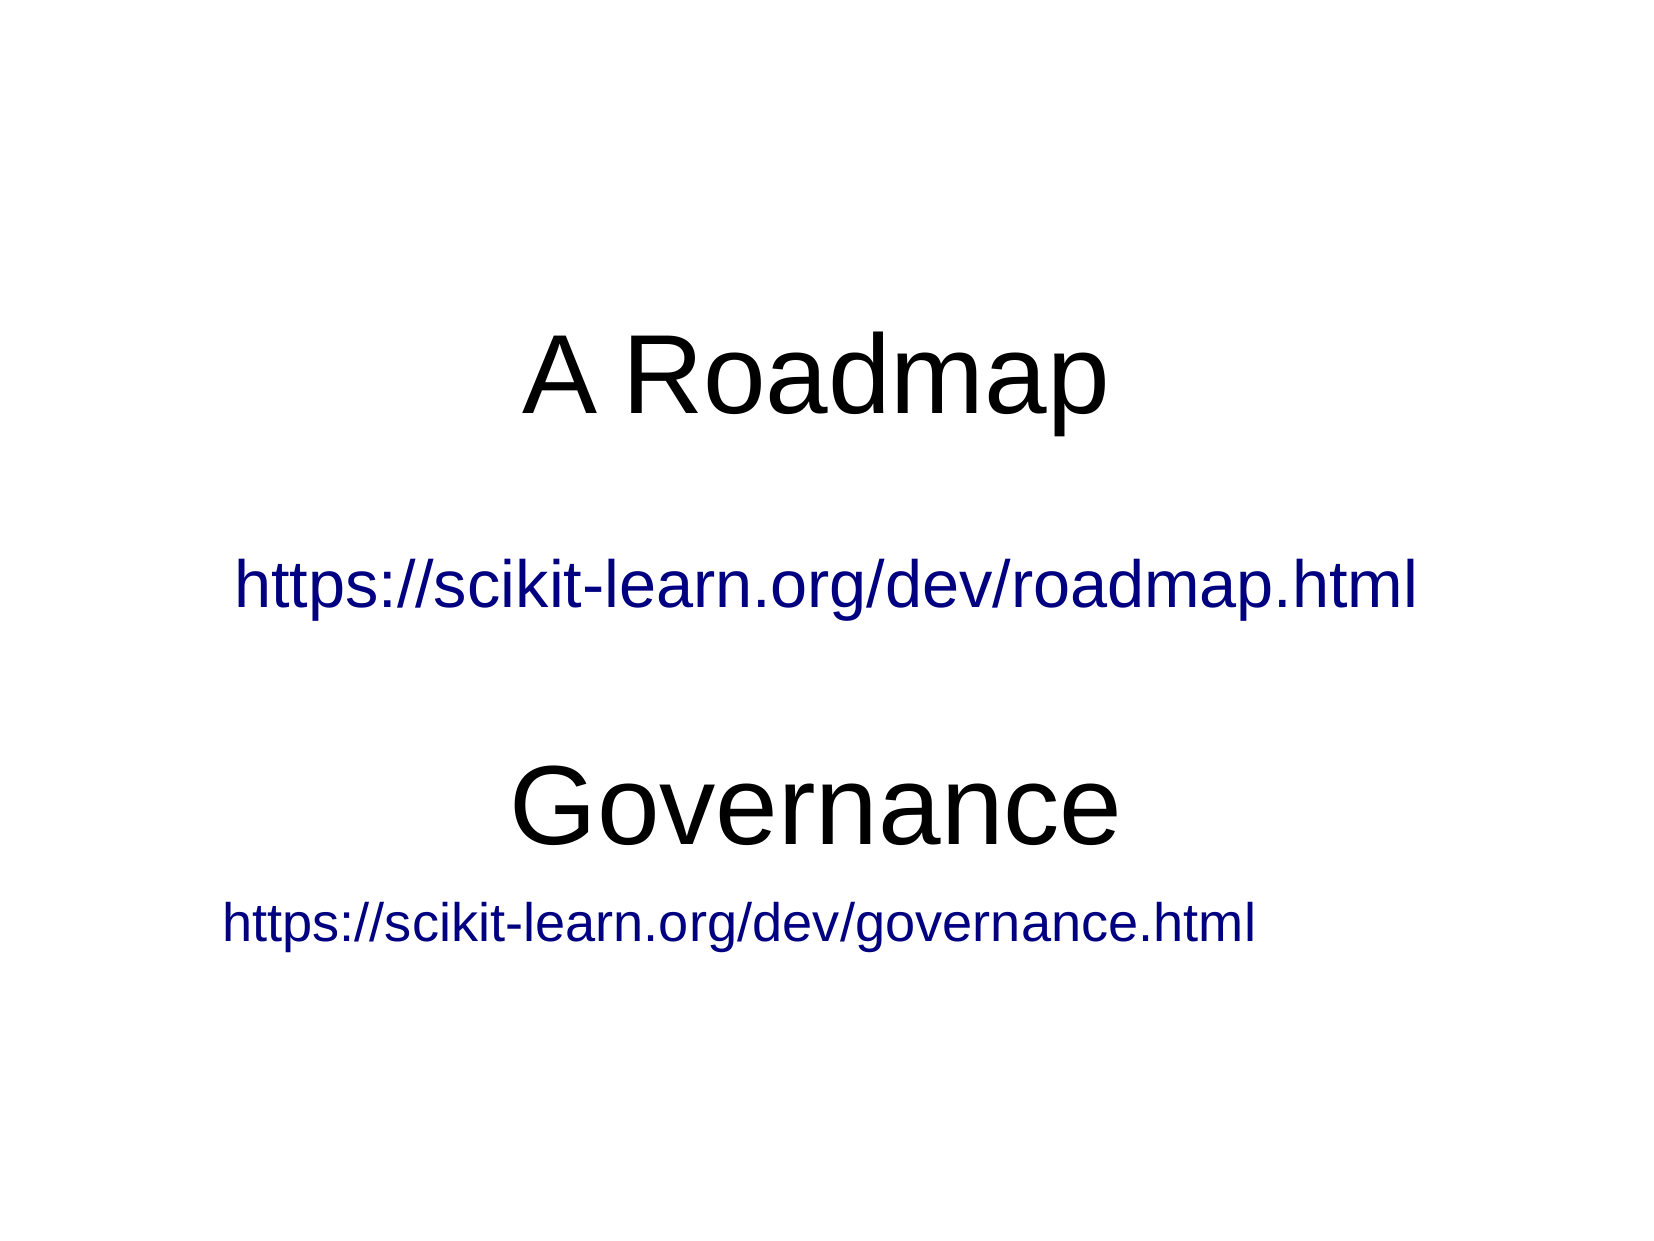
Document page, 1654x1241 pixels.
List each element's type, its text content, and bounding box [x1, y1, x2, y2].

subtitle A Roadmap [71, 0, 1561, 855]
text_box Governance [495, 735, 1291, 885]
text_box https://scikit-learn.org/dev/governance.html [174, 885, 1306, 1156]
text_box https://scikit-learn.org/dev/roadmap.html [189, 540, 1465, 706]
